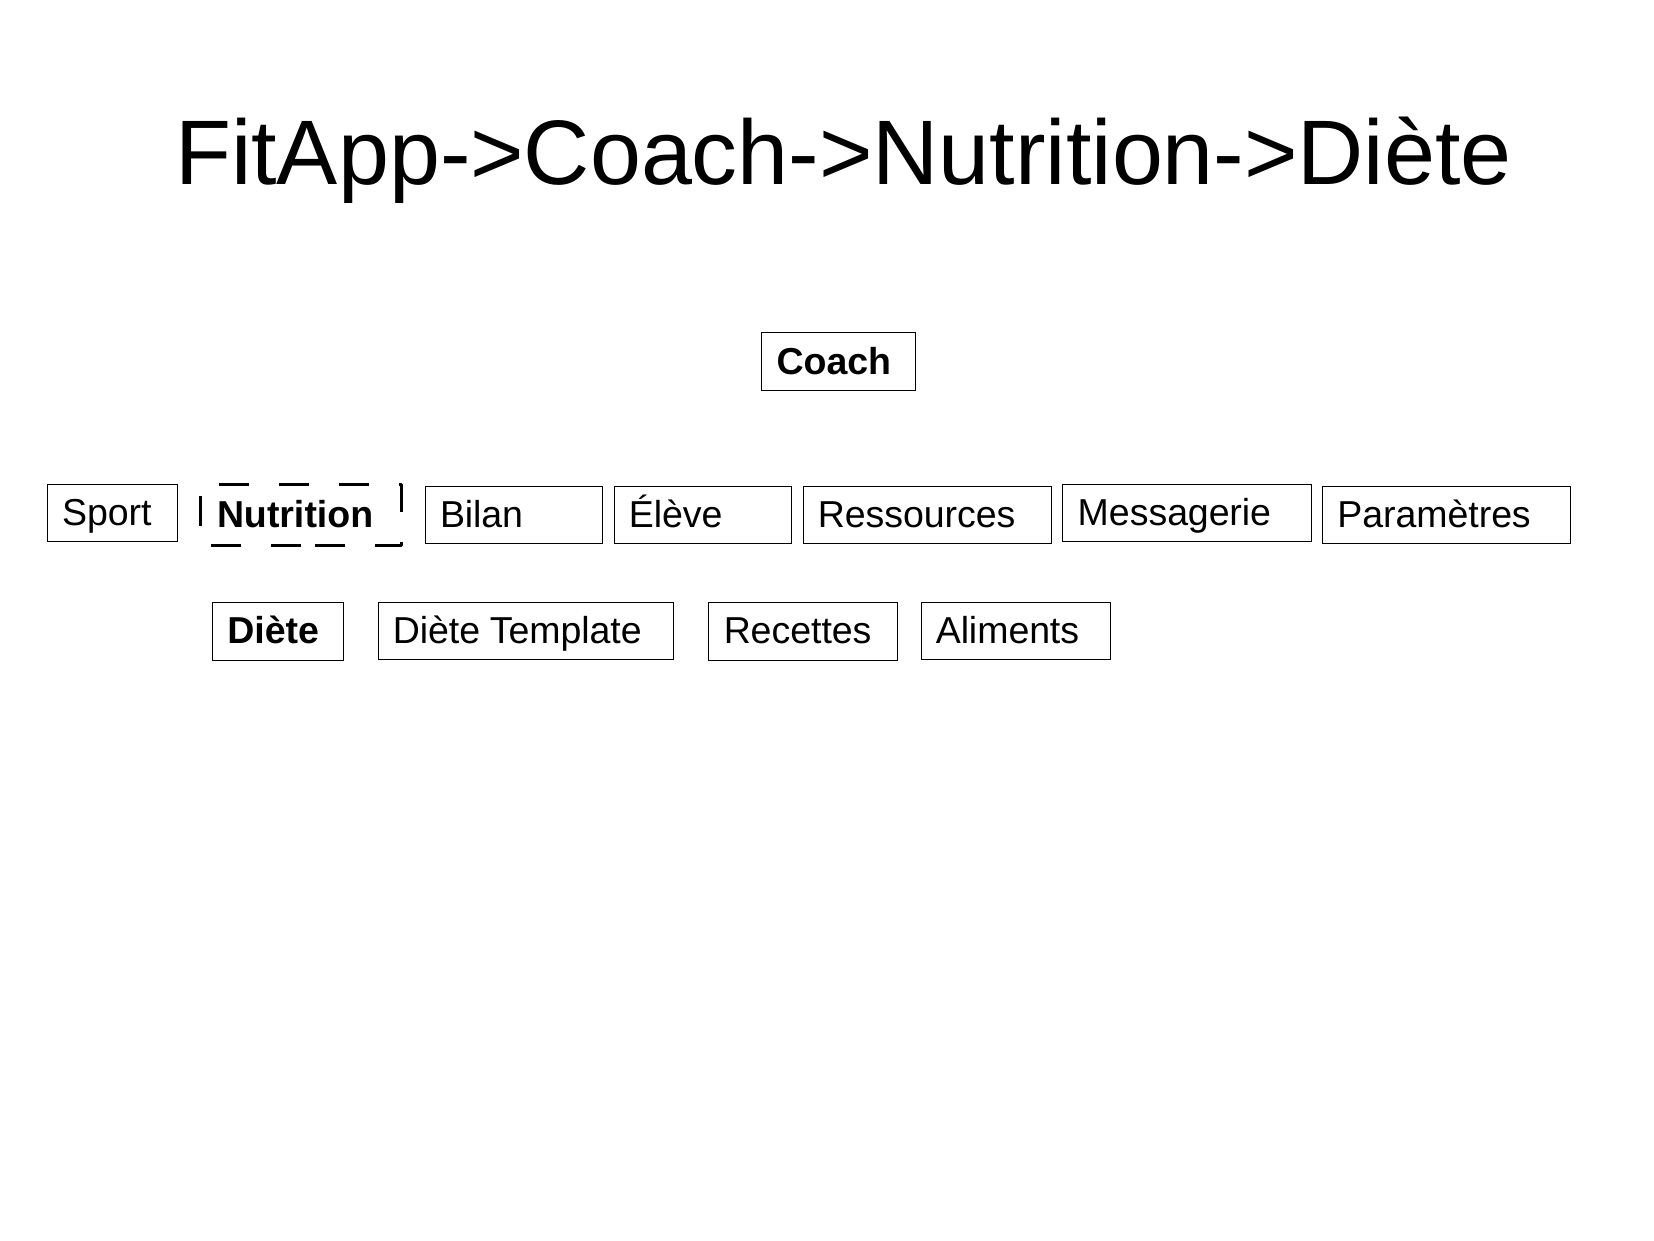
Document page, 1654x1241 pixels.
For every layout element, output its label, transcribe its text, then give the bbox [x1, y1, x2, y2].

text_box Messagerie [1062, 484, 1312, 542]
text_box Élève [614, 486, 792, 544]
text_box Paramètres [1322, 486, 1571, 544]
title FitApp->Coach->Nutrition->Diète [70, 49, 1619, 257]
text_box Recettes [708, 602, 898, 661]
text_box Nutrition [200, 484, 402, 546]
text_box Coach [761, 332, 916, 391]
text_box Diète [212, 602, 344, 661]
text_box Sport [47, 484, 178, 542]
text_box Bilan [425, 486, 603, 544]
text_box Diète Template [378, 602, 674, 660]
text_box Aliments [921, 602, 1111, 660]
text_box Ressources [803, 486, 1052, 544]
